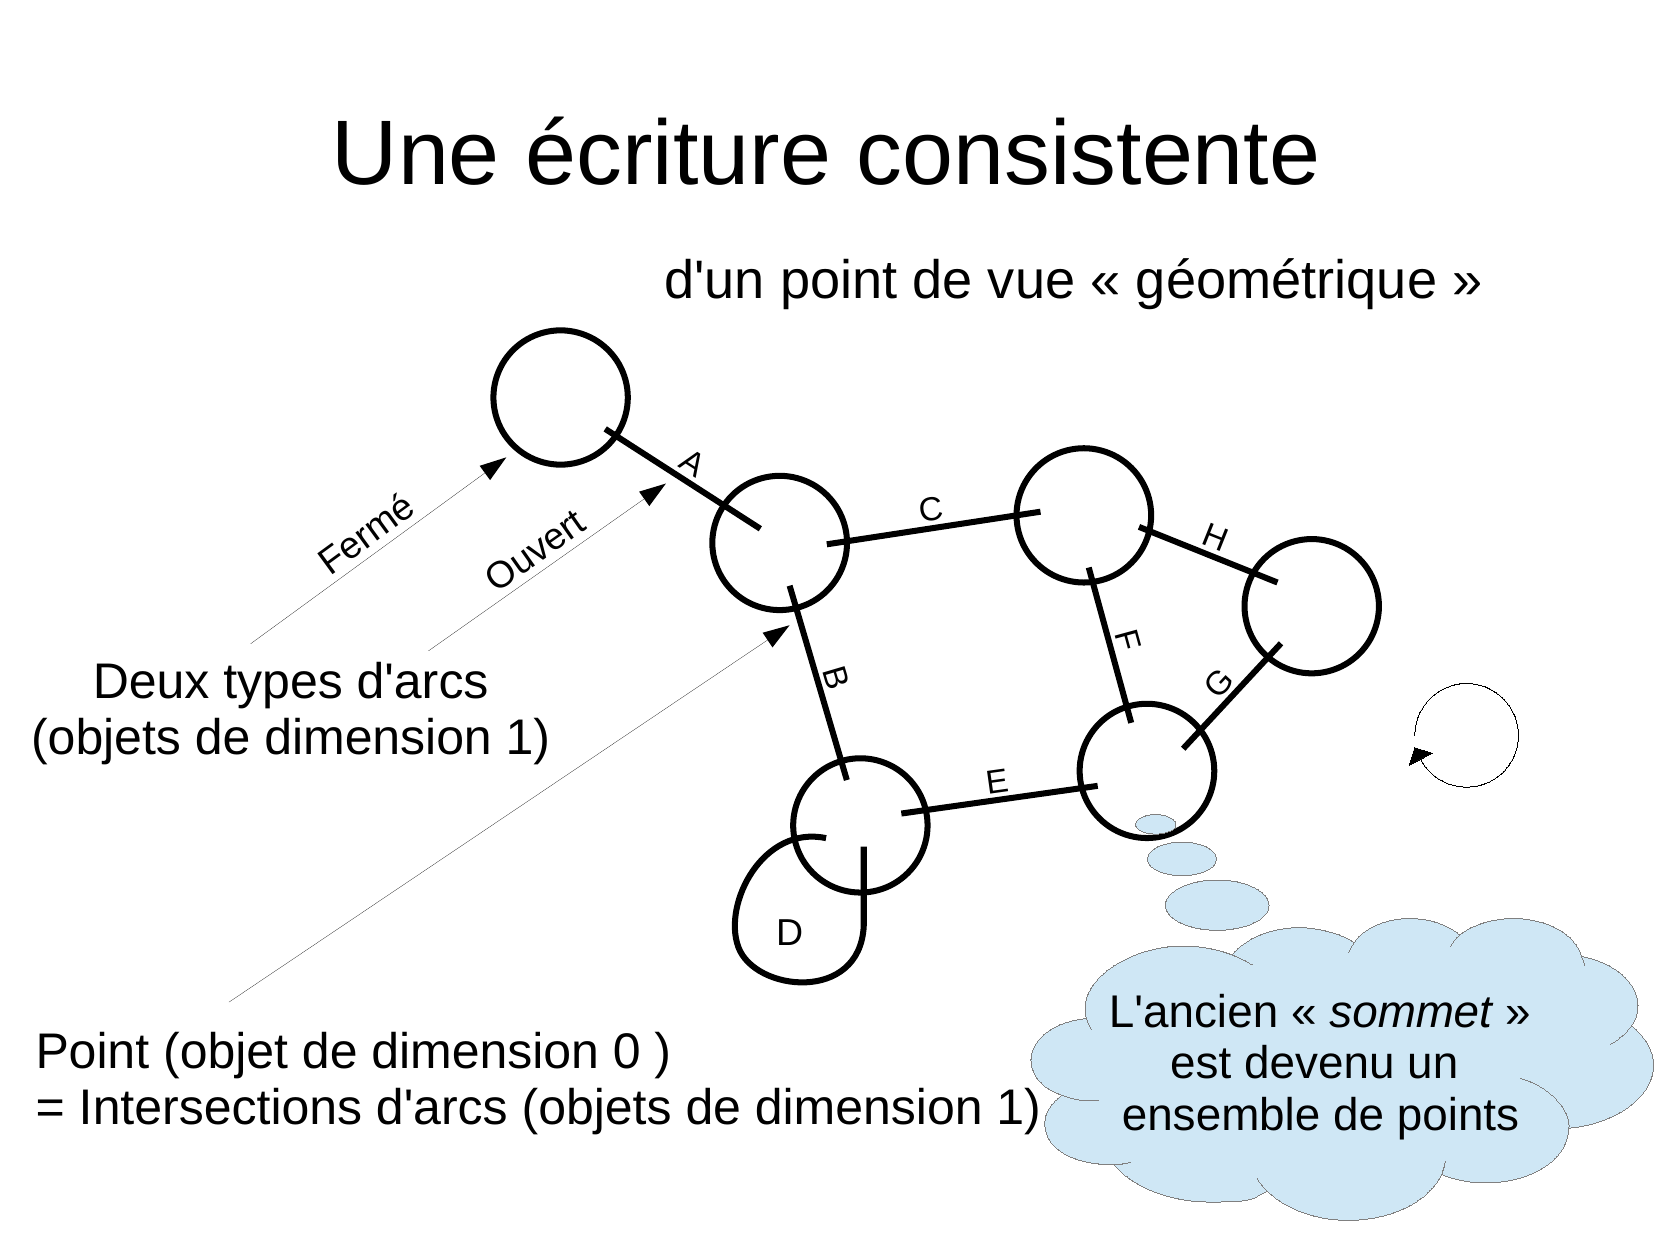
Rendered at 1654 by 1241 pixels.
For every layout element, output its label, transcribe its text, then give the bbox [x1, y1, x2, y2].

text_box L'ancien « sommet » est devenu un ensemble de points [1147, 842, 1217, 876]
text_box L'ancien « sommet » est devenu un ensemble de points [1030, 918, 1654, 1221]
text_box Deux types d'arcs (objets de dimension 1) [501, 770, 576, 821]
text_box d'un point de vue « géométrique » [649, 242, 1620, 318]
text_box L'ancien « sommet » est devenu un ensemble de points [1165, 880, 1270, 931]
text_box Point (objet de dimension 0 ) = Intersections d'arcs (objets de dimension 1) [20, 1015, 1086, 1143]
text_box [1409, 683, 1519, 788]
text_box D [761, 904, 812, 962]
text_box Deux types d'arcs (objets de dimension 1) [5, 646, 576, 821]
title Une écriture consistente [82, 49, 1571, 257]
